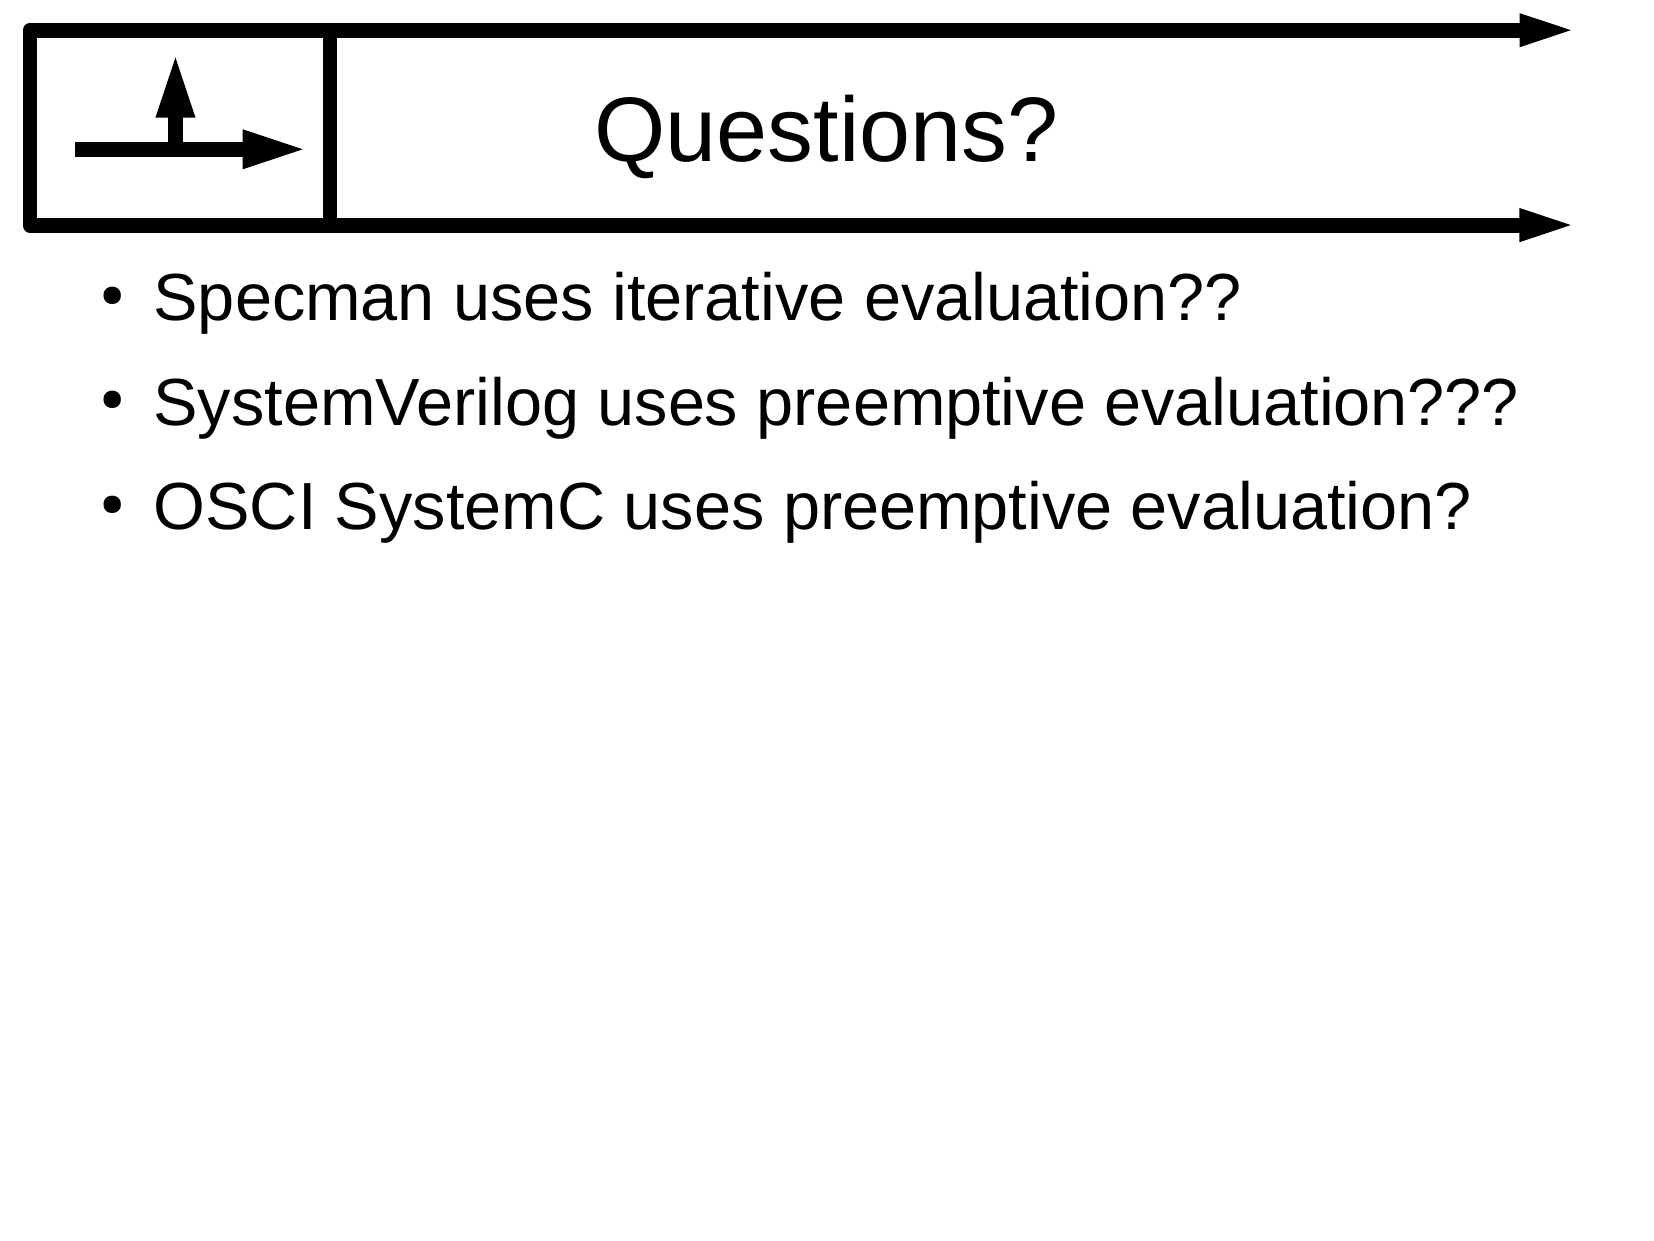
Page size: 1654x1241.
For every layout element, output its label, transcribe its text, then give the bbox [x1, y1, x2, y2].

list Specman uses iterative evaluation?? SystemVerilog uses preemptive evaluation??? OSCI SystemC uses preemptive evaluation? [82, 260, 1546, 916]
title Questions? [82, 38, 323, 218]
title Questions? [337, 31, 1571, 224]
